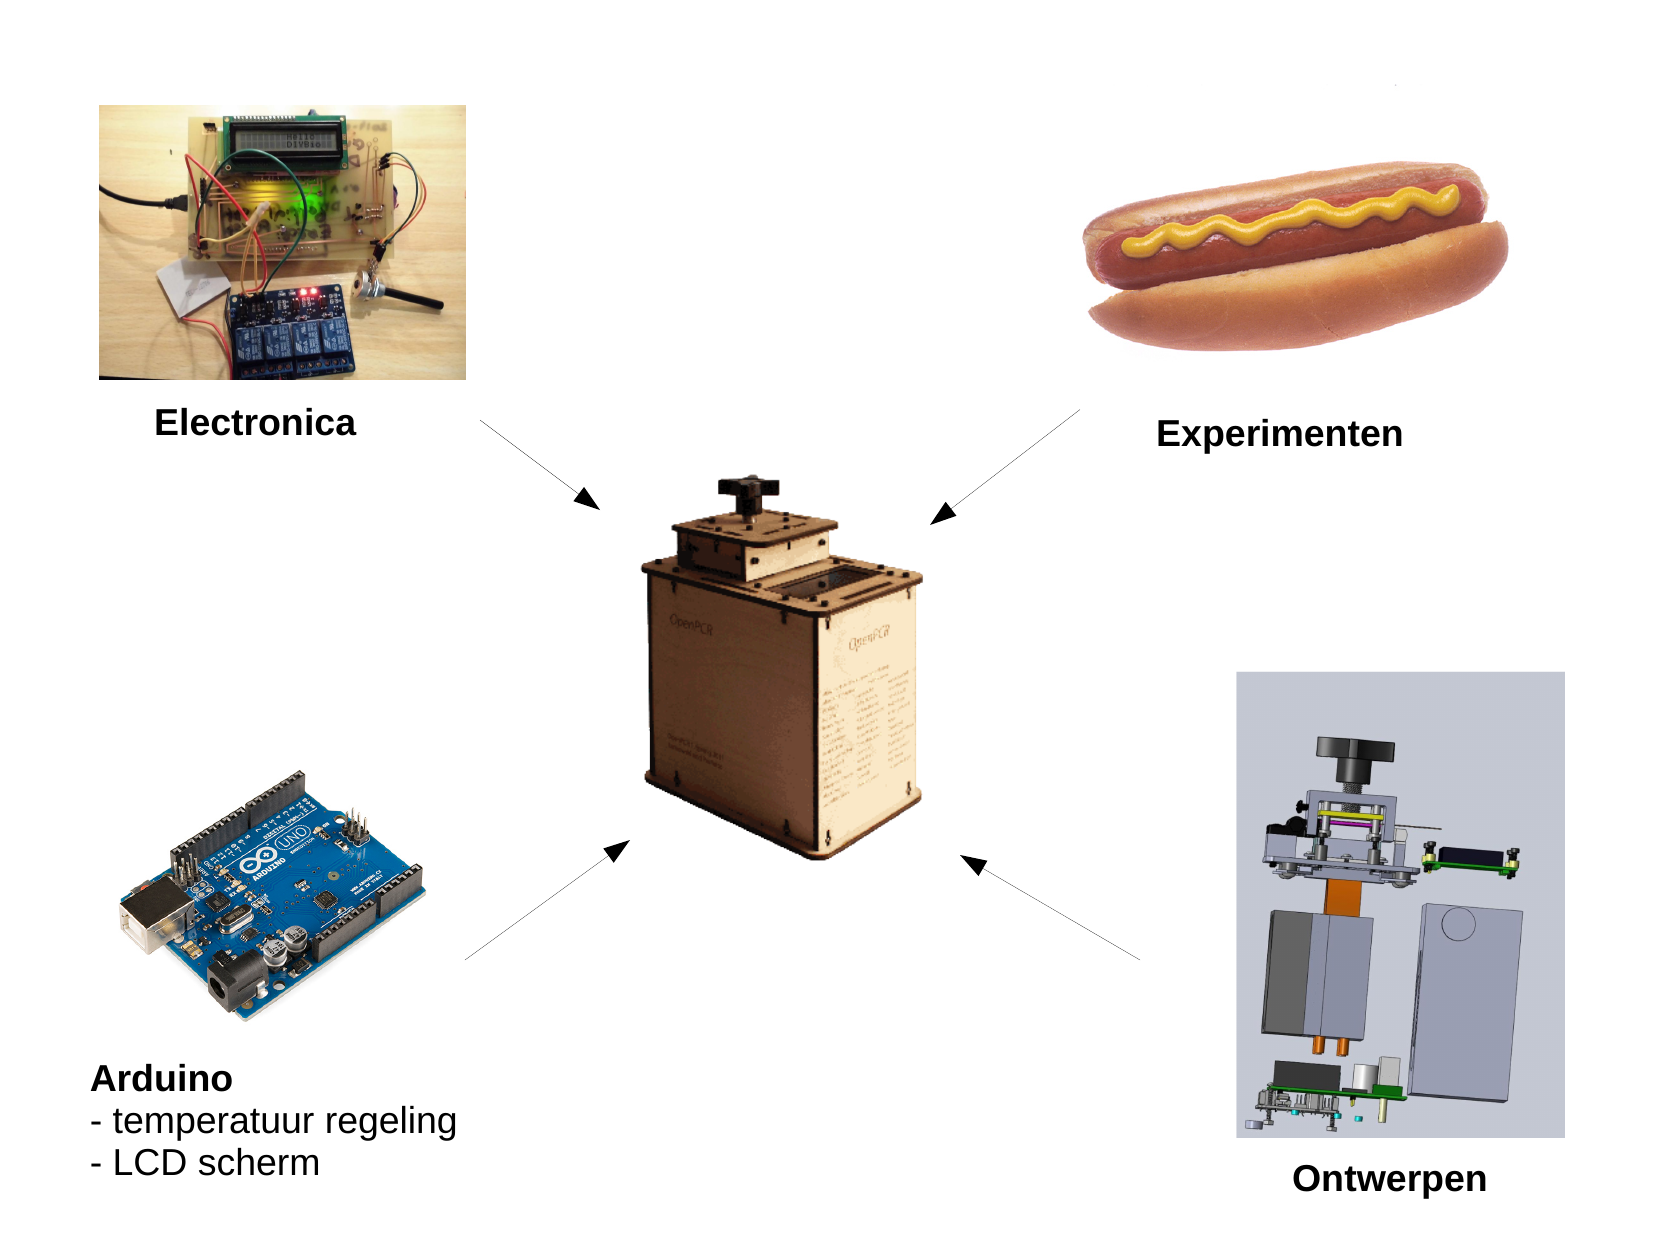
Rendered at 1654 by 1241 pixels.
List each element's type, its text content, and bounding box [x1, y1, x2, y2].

picture [1050, 84, 1538, 410]
text_box Experimenten [1141, 410, 1472, 463]
picture [105, 449, 1171, 1050]
text_box Ontwerpen [1277, 1149, 1608, 1207]
text_box Arduino - temperatuur regeling - LCD scherm [75, 1050, 511, 1233]
text_box Electronica [90, 393, 421, 451]
picture [99, 105, 466, 380]
picture [1236, 671, 1565, 1138]
